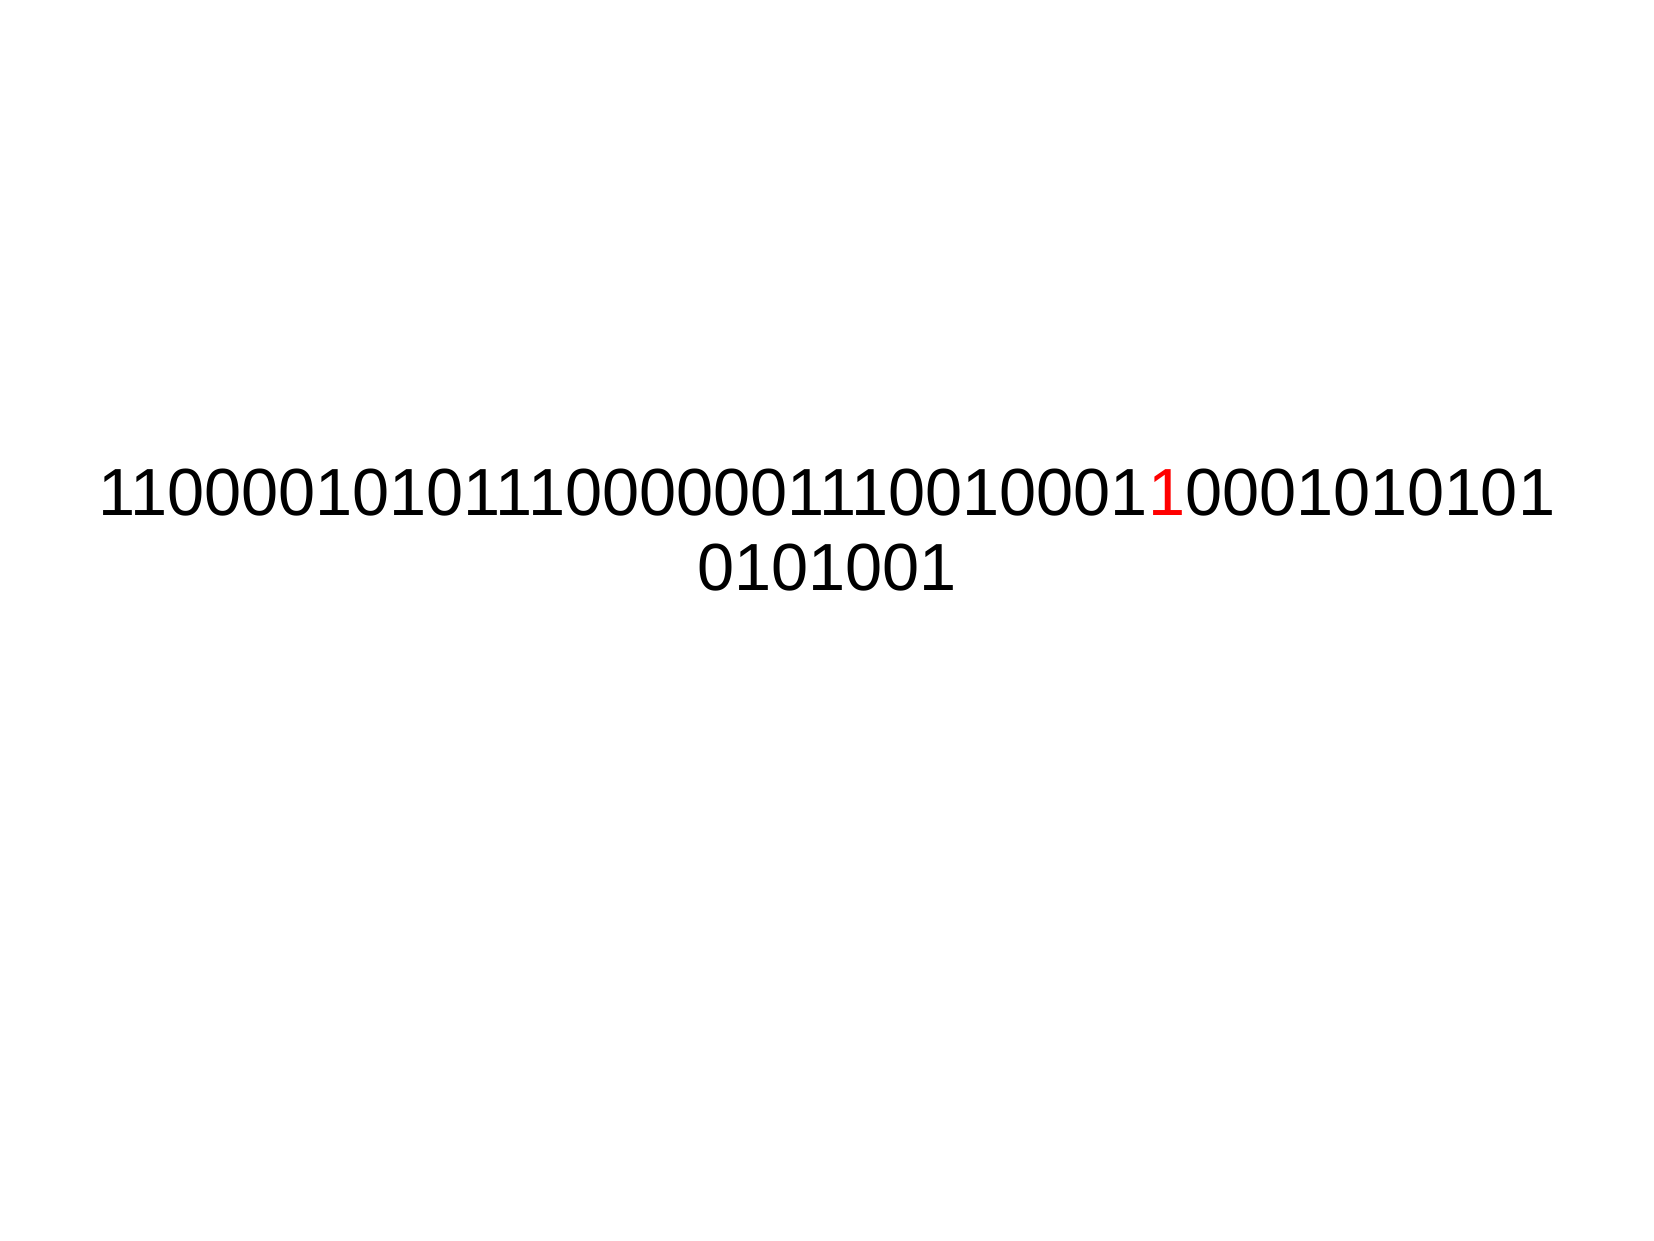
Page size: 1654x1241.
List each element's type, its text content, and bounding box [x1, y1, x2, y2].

subtitle 11000010101110000001110010001100010101010101001 [82, 49, 1571, 1010]
